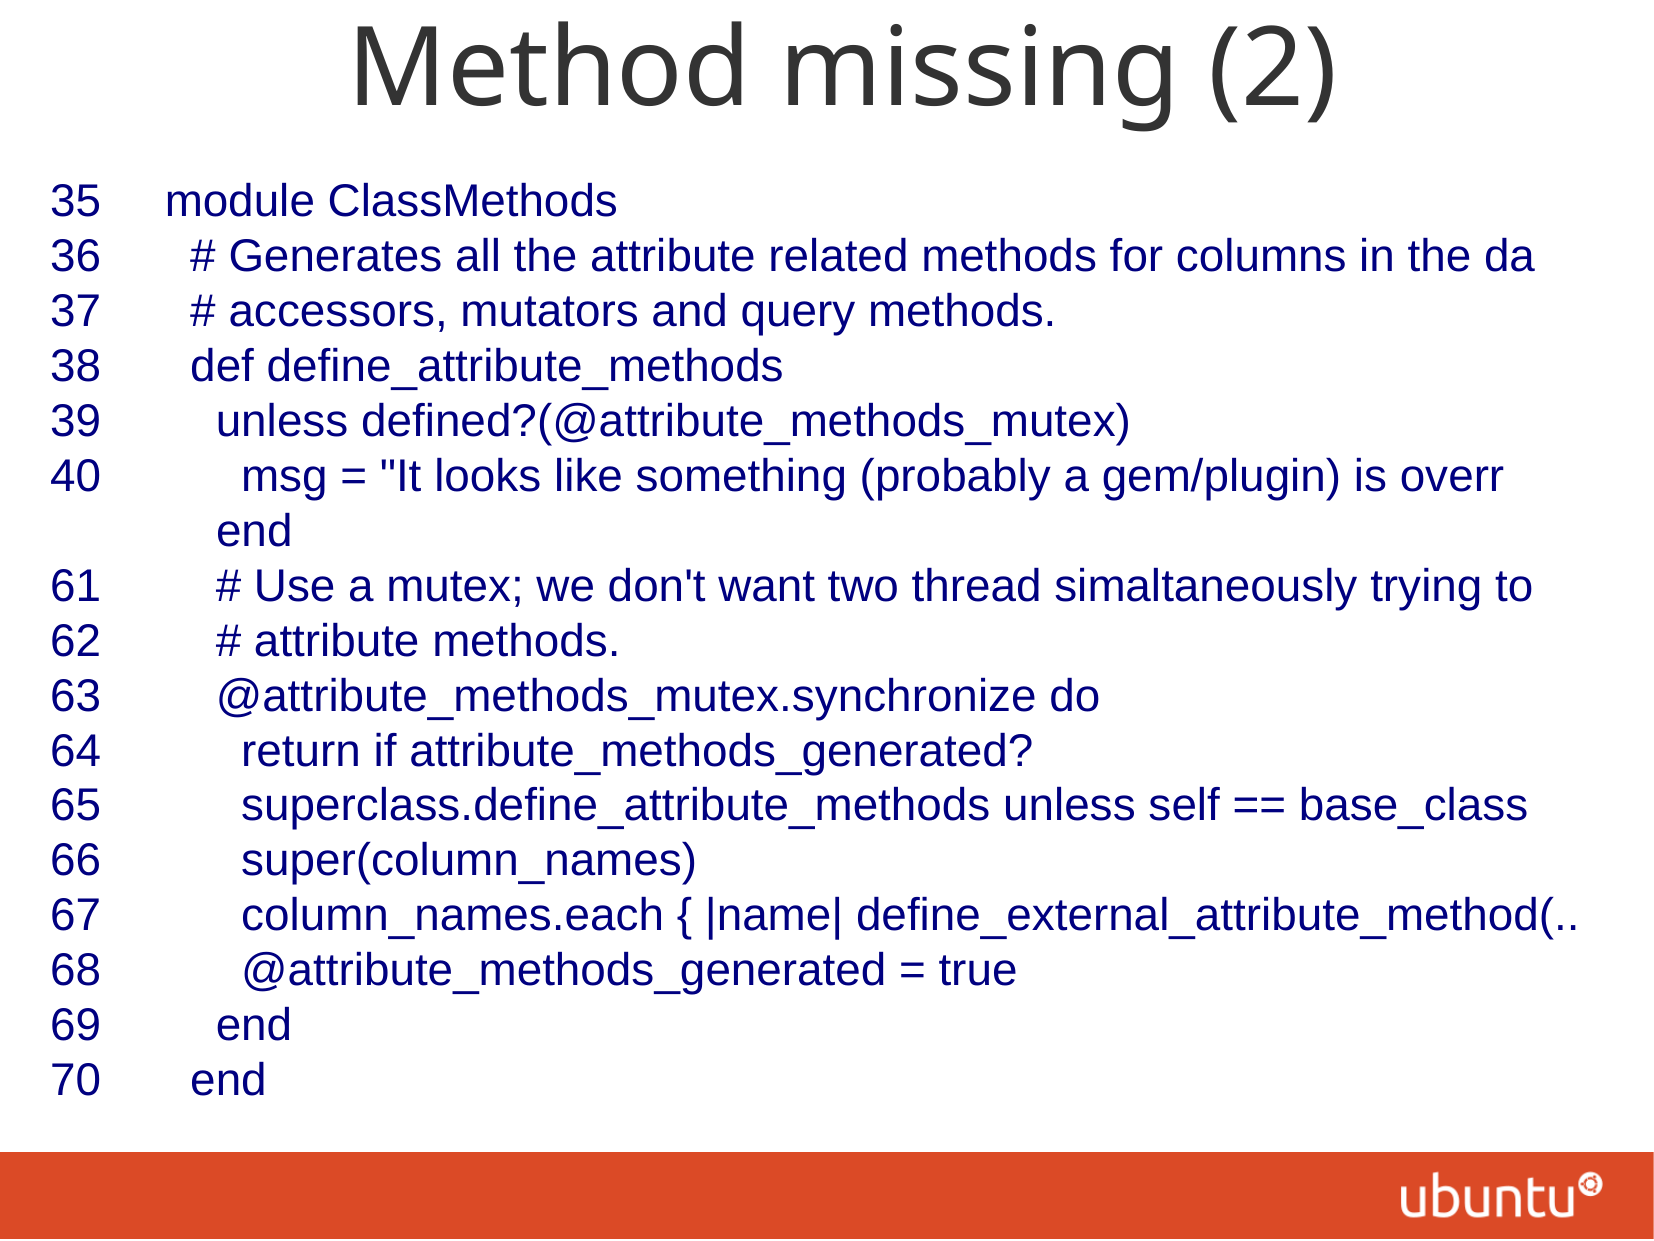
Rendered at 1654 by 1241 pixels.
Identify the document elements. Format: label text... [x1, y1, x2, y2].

subtitle 35 module ClassMethods 36 # Generates all the attribute related methods for columns in the da 37 # accessors, mutators and query methods. 38 def define_attribute_methods 39 unless defined?(@attribute_methods_mutex) 40 msg = "It looks like something (probably a gem/plugin) is overr end 61 # Use a mutex; we don't want two thread simaltaneously trying to 62 # attribute methods. 63 @attribute_methods_mutex.synchronize do 64 return if attribute_methods_generated? 65 superclass.define_attribute_methods unless self == base_class 66 super(column_names) 67 column_names.each { |name| define_external_attribute_method(.. 68 @attribute_methods_generated = true 69 end 70 end [37, 60, 1613, 1215]
picture [0, 1152, 1654, 1239]
title Method missing (2) [73, 0, 1613, 60]
